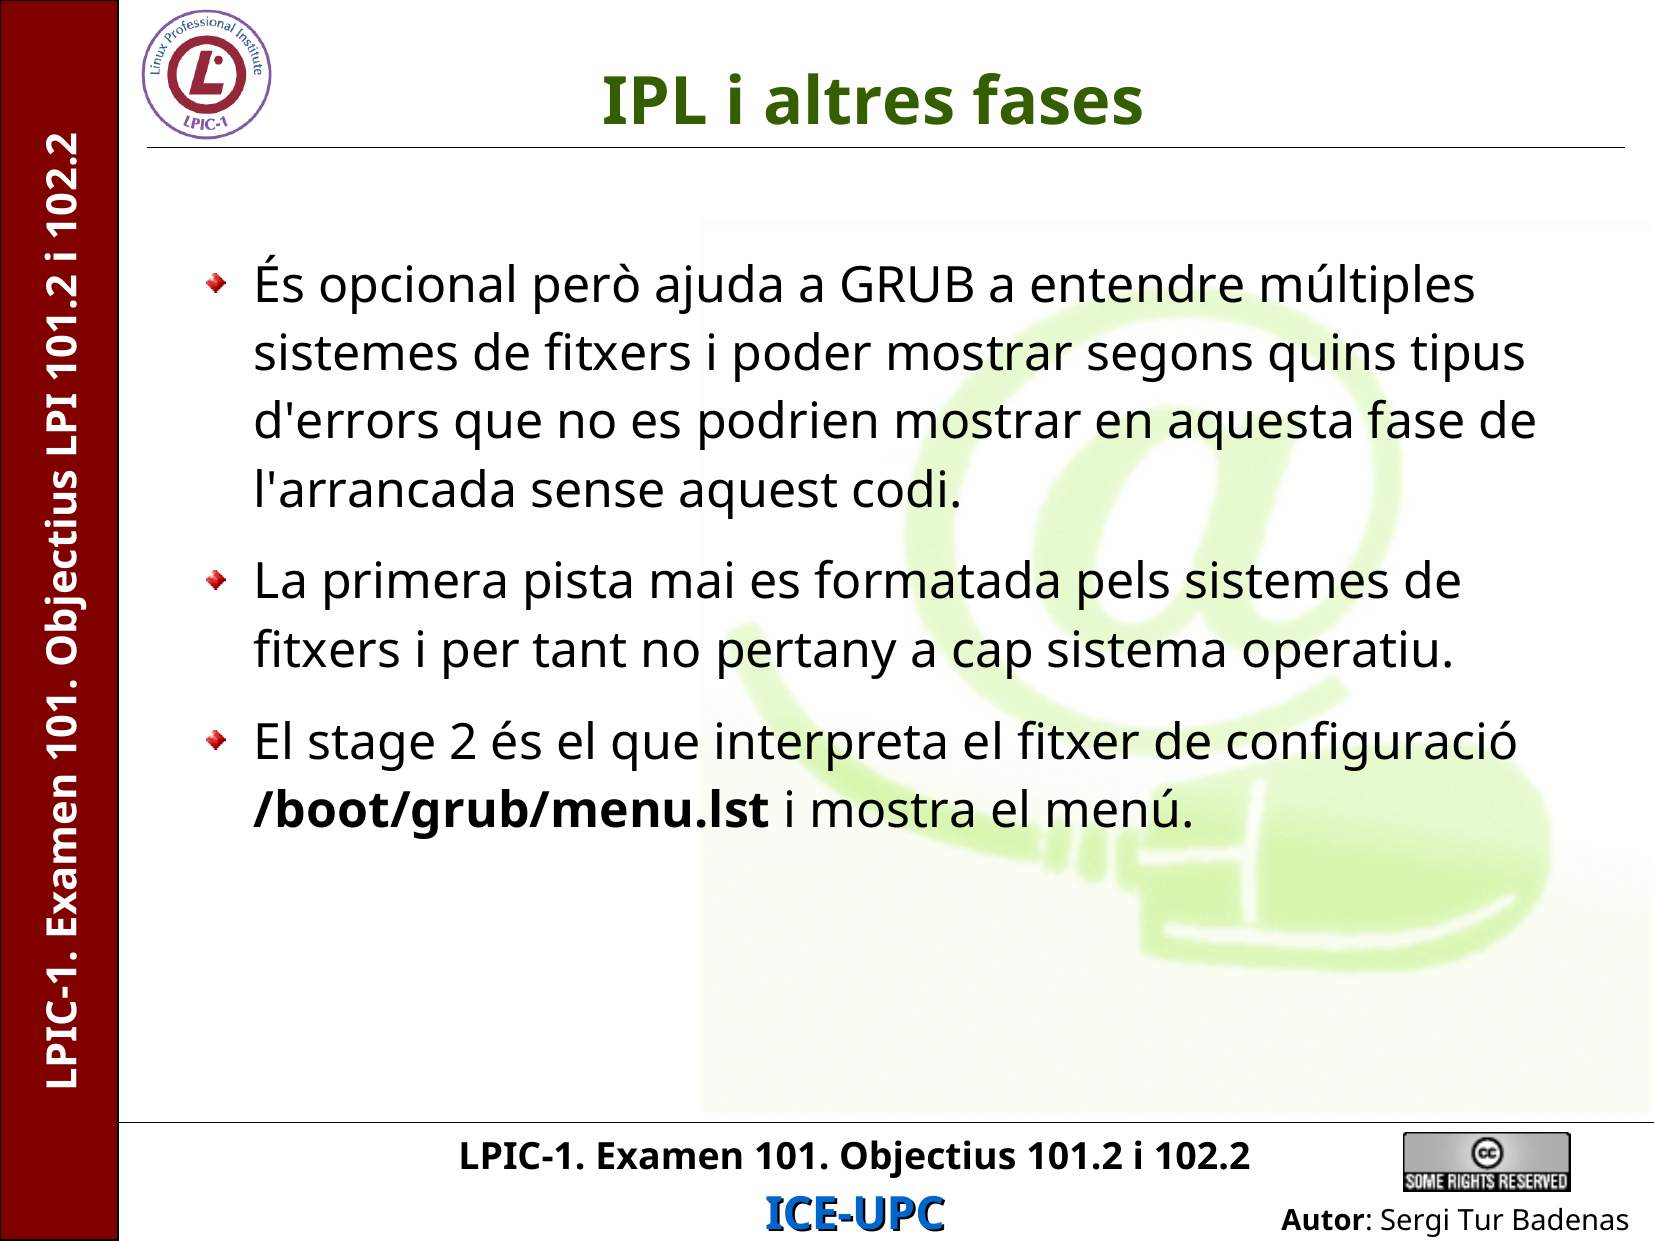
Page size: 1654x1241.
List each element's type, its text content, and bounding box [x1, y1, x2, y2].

list És opcional però ajuda a GRUB a entendre múltiples sistemes de fitxers i poder mostrar segons quins tipus d'errors que no es podrien mostrar en aquesta fase de l'arrancada sense aquest codi. La primera pista mai es formatada pels sistemes de fitxers i per tant no pertany a cap sistema operatiu. El stage 2 és el que interpreta el fitxer de configuració /boot/grub/menu.lst i mostra el menú. [112, 248, 1601, 1084]
picture [700, 217, 1654, 1113]
picture [135, 5, 277, 55]
title IPL i altres fases [129, 55, 1619, 142]
picture [1403, 1132, 1571, 1192]
